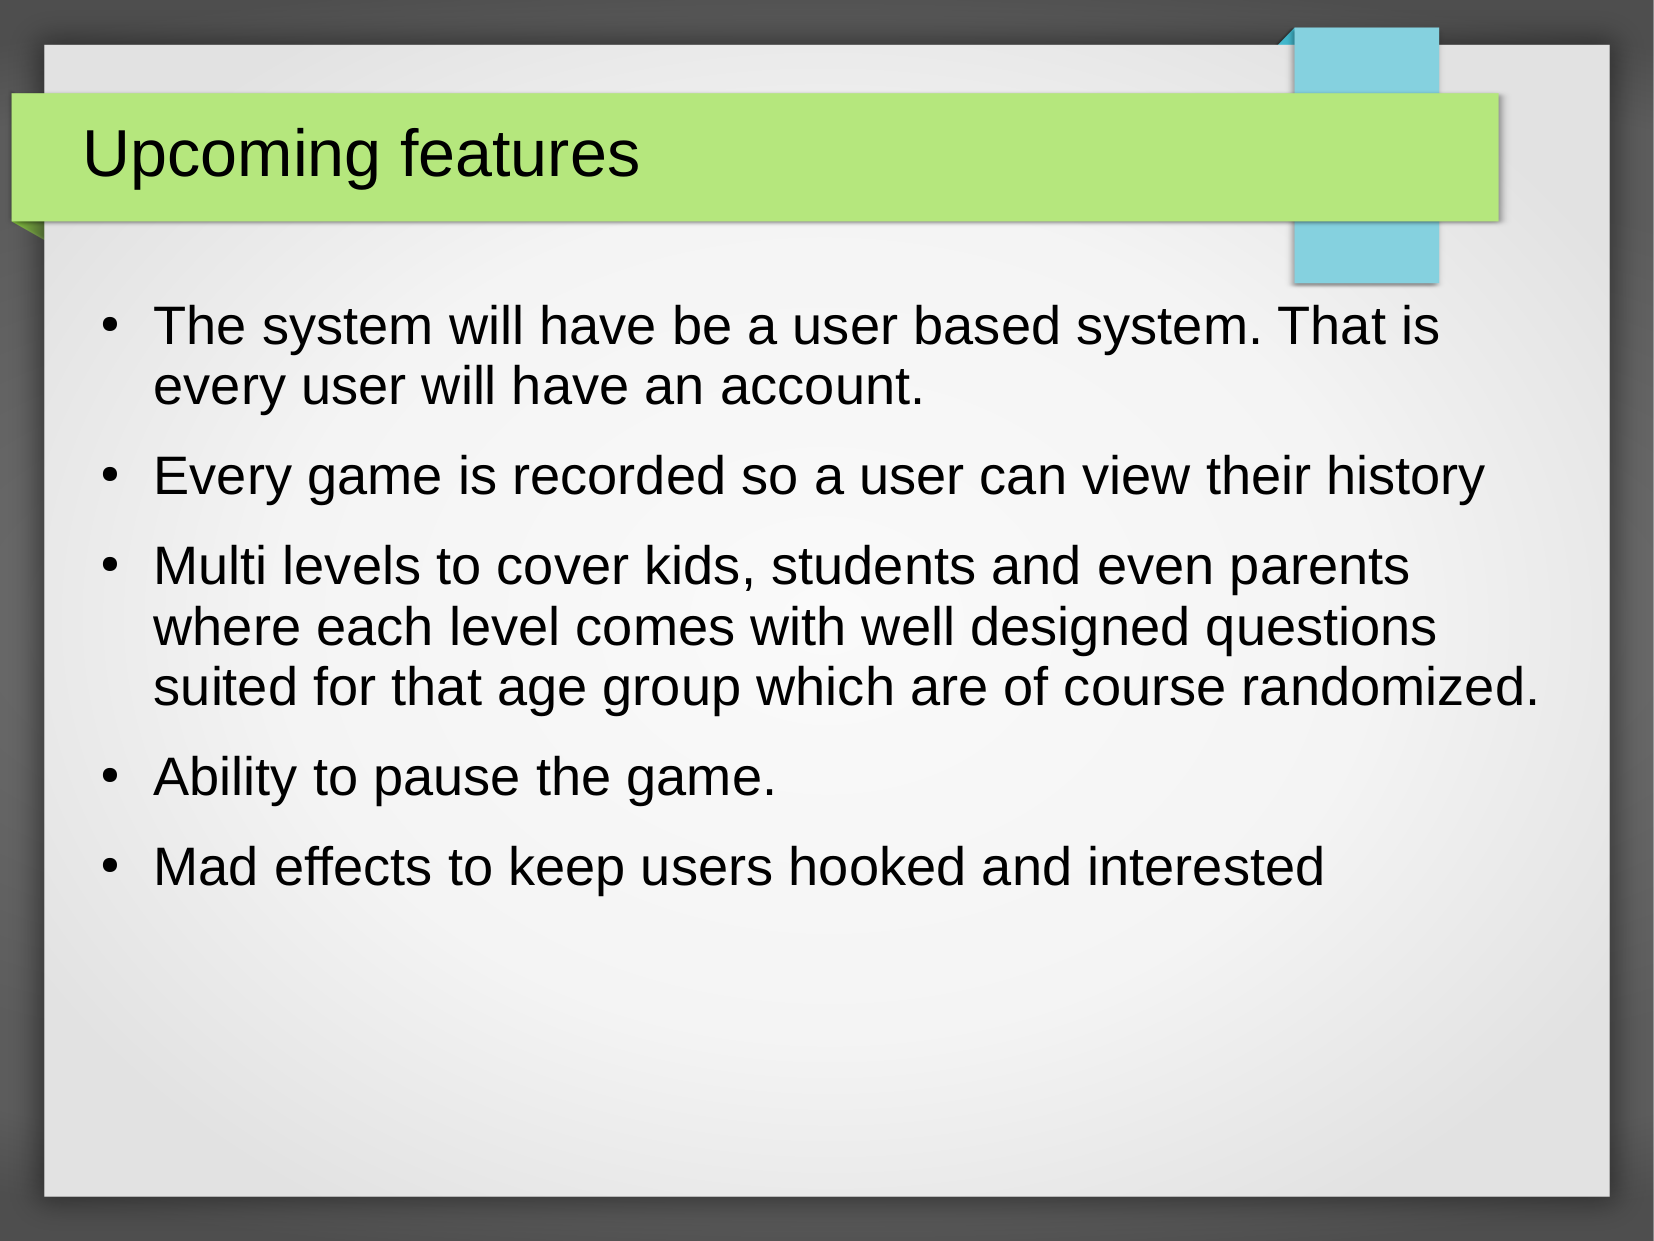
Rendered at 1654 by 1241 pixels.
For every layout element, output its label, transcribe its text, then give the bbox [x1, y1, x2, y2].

list The system will have be a user based system. That is every user will have an account. Every game is recorded so a user can view their history Multi levels to cover kids, students and even parents where each level comes with well designed questions suited for that age group which are of course randomized. Ability to pause the game. Mad effects to keep users hooked and interested [82, 295, 1571, 1015]
title Upcoming features [82, 94, 1264, 213]
picture [0, 0, 1654, 1241]
